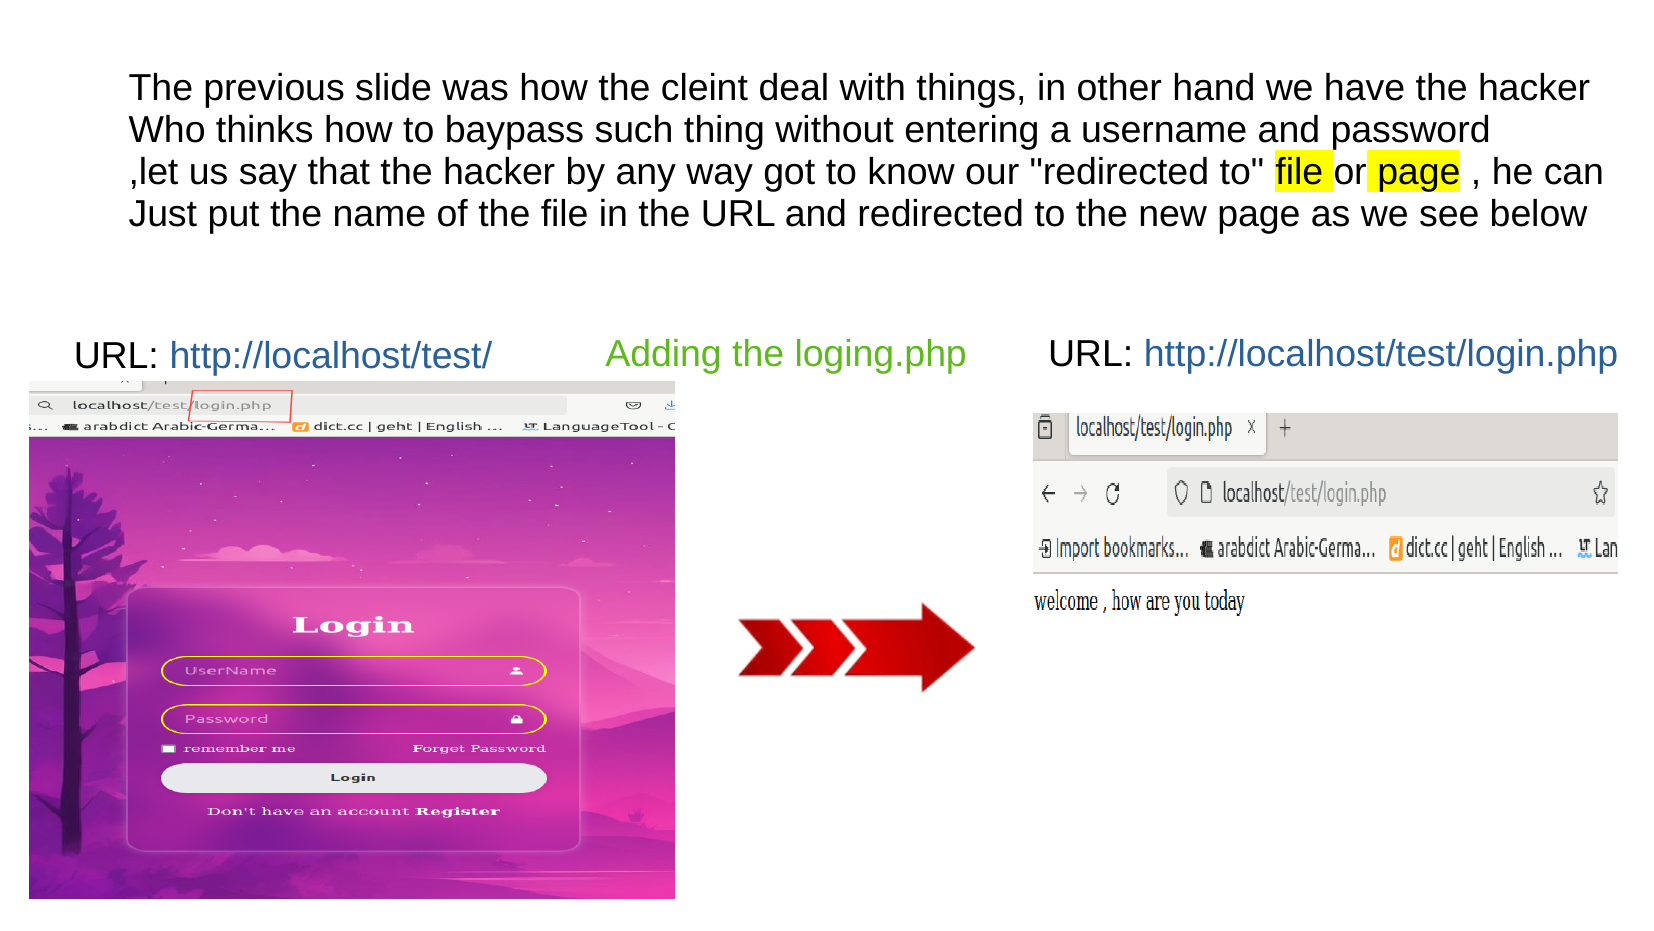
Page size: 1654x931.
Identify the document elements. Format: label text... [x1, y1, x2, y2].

picture [708, 472, 1006, 824]
text_box Adding the loging.php [590, 324, 982, 382]
text_box URL: http://localhost/test/ [59, 327, 508, 381]
text_box URL: http://localhost/test/login.php [1033, 324, 1634, 382]
text_box The previous slide was how the cleint deal with things, in other hand we have the hacker Who thinks how to baypass such thing without entering a username and password ,let us say that the hacker by any way got to know our "redirected to" file or page , he can Just put the name of the file in the URL and redirected to the new page as we see below [113, 59, 1633, 296]
picture [29, 381, 675, 899]
picture [1033, 413, 1618, 640]
